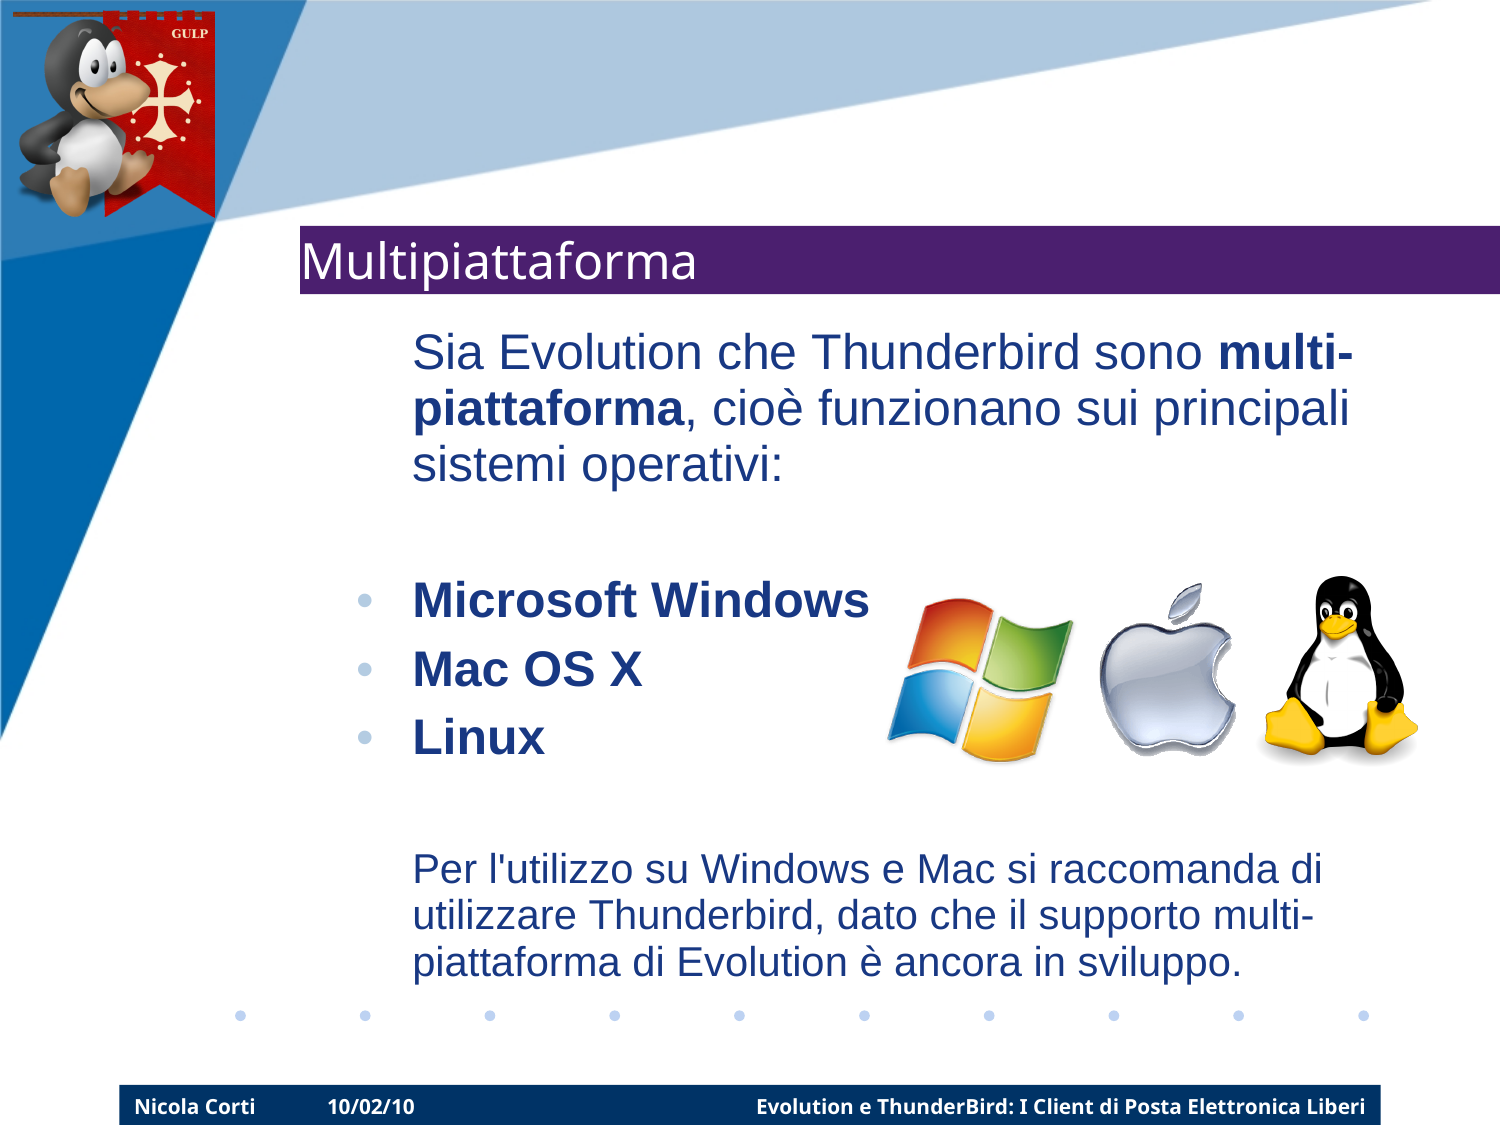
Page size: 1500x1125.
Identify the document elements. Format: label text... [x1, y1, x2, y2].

picture [1088, 576, 1248, 768]
list Sia Evolution che Thunderbird sono multi-piattaforma, cioè funzionano sui principali sistemi operativi: Microsoft Windows Mac OS X Linux Per l'utilizzo su Windows e Mac si raccomanda di utilizzare Thunderbird, dato che il supporto multi-piattaforma di Evolution è ancora in sviluppo. [299, 324, 1418, 1068]
picture [0, 0, 1500, 842]
picture [885, 595, 1078, 768]
title Multipiattaforma [300, 229, 1500, 291]
picture [1254, 576, 1418, 768]
